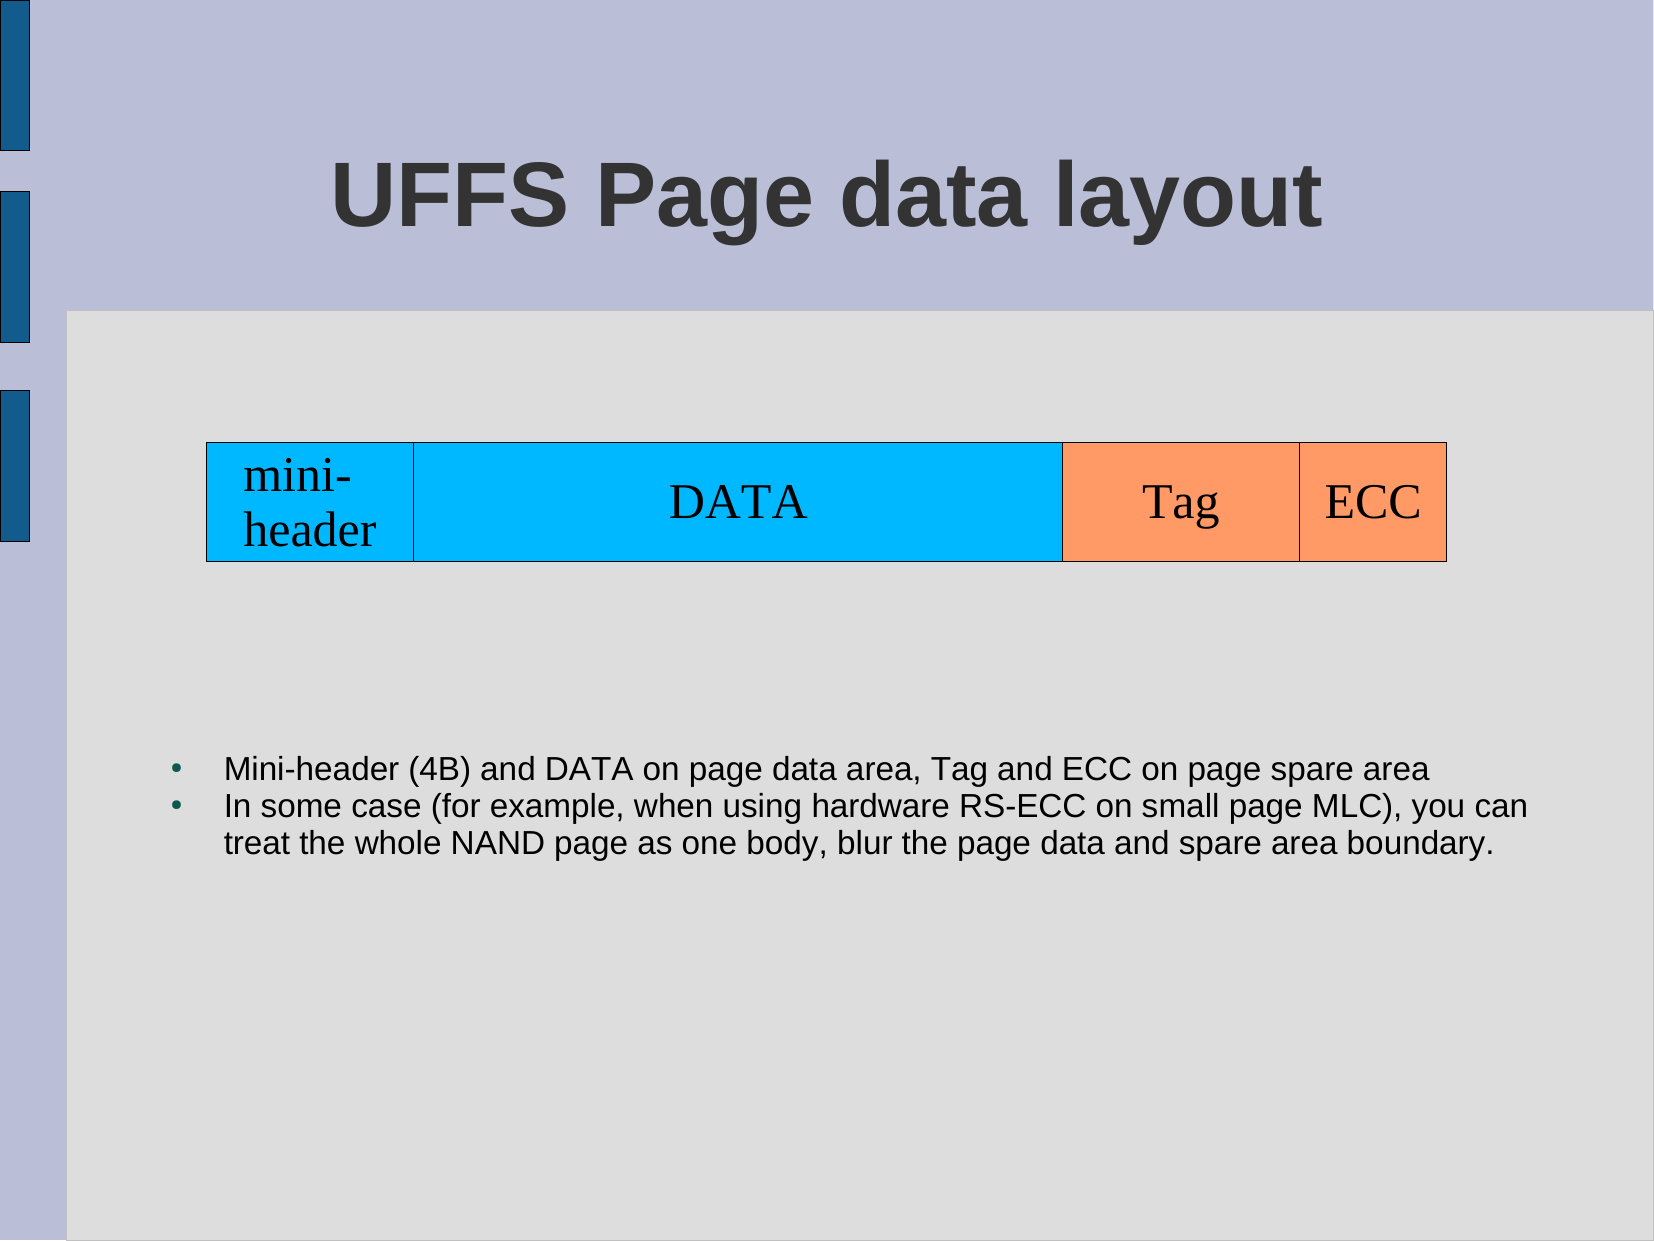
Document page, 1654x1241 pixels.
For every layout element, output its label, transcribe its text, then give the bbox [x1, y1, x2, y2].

text_box ECC [1299, 442, 1447, 562]
title UFFS Page data layout [121, 91, 1534, 299]
list Mini-header (4B) and DATA on page data area, Tag and ECC on page spare area In some case (for example, when using hardware RS-ECC on small page MLC), you can treat the whole NAND page as one body, blur the page data and spare area boundary. [152, 750, 1565, 880]
text_box Tag [1062, 442, 1299, 562]
text_box DATA [413, 442, 1062, 562]
text_box mini- header [206, 442, 413, 562]
